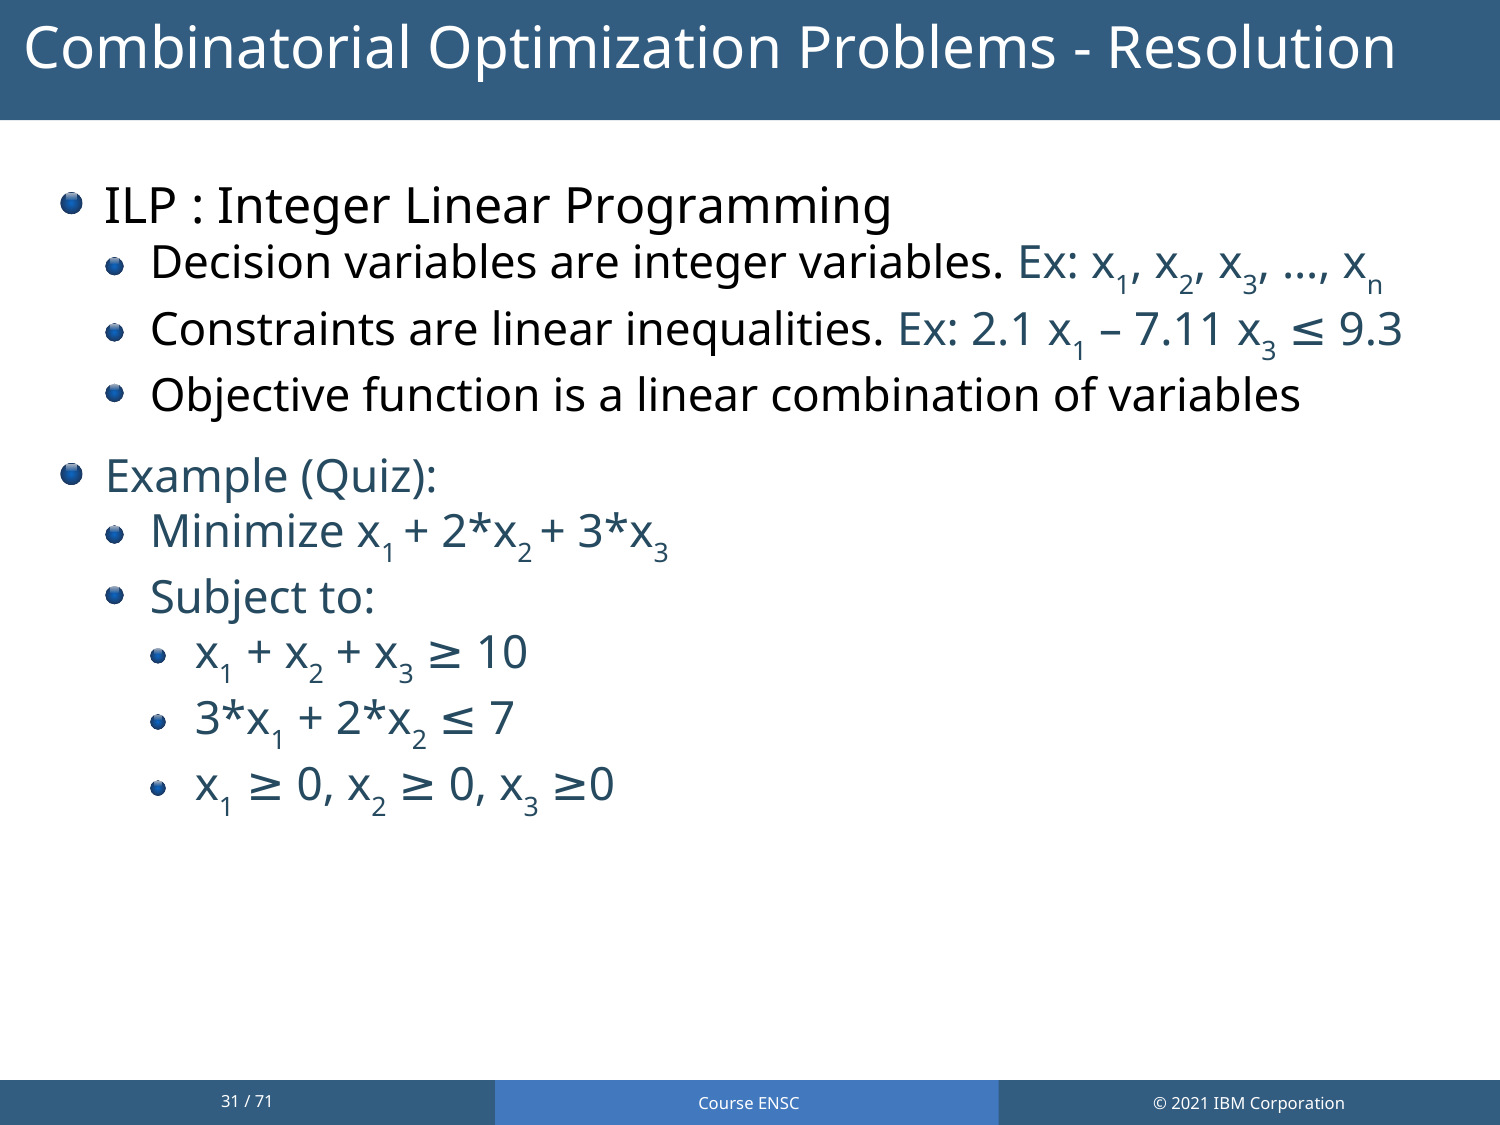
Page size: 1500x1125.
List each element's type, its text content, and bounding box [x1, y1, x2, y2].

title Combinatorial Optimization Problems - Resolution [0, 0, 1500, 121]
list ILP : Integer Linear Programming Decision variables are integer variables. Ex: x1, x2, x3, …, xn Constraints are linear inequalities. Ex: 2.1 x1 – 7.11 x3 ≤ 9.3 Objective function is a linear combination of variables Example (Quiz): Minimize x1 + 2*x2 + 3*x3 Subject to: x1 + x2 + x3 ≥ 10 3*x1 + 2*x2 ≤ 7 x1 ≥ 0, x2 ≥ 0, x3 ≥0 [45, 165, 1441, 1036]
